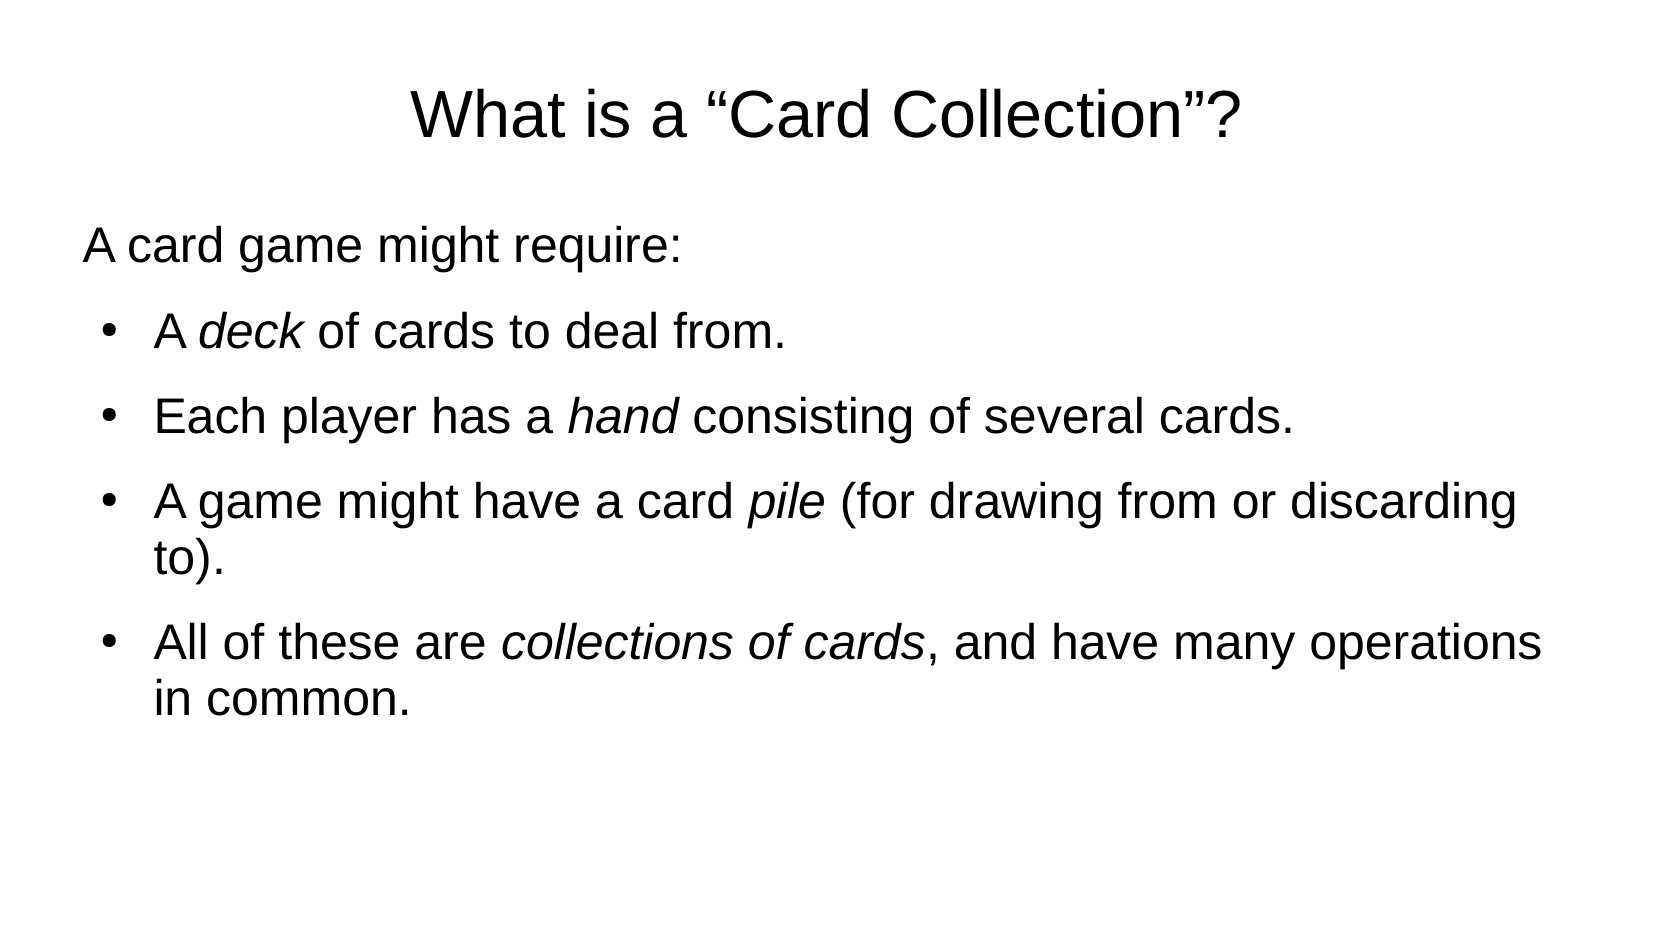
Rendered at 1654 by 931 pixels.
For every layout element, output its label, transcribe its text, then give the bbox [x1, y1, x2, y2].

list A card game might require: A deck of cards to deal from. Each player has a hand consisting of several cards. A game might have a card pile (for drawing from or discarding to). All of these are collections of cards, and have many operations in common. [82, 217, 1571, 758]
title What is a “Card Collection”? [82, 37, 1571, 193]
